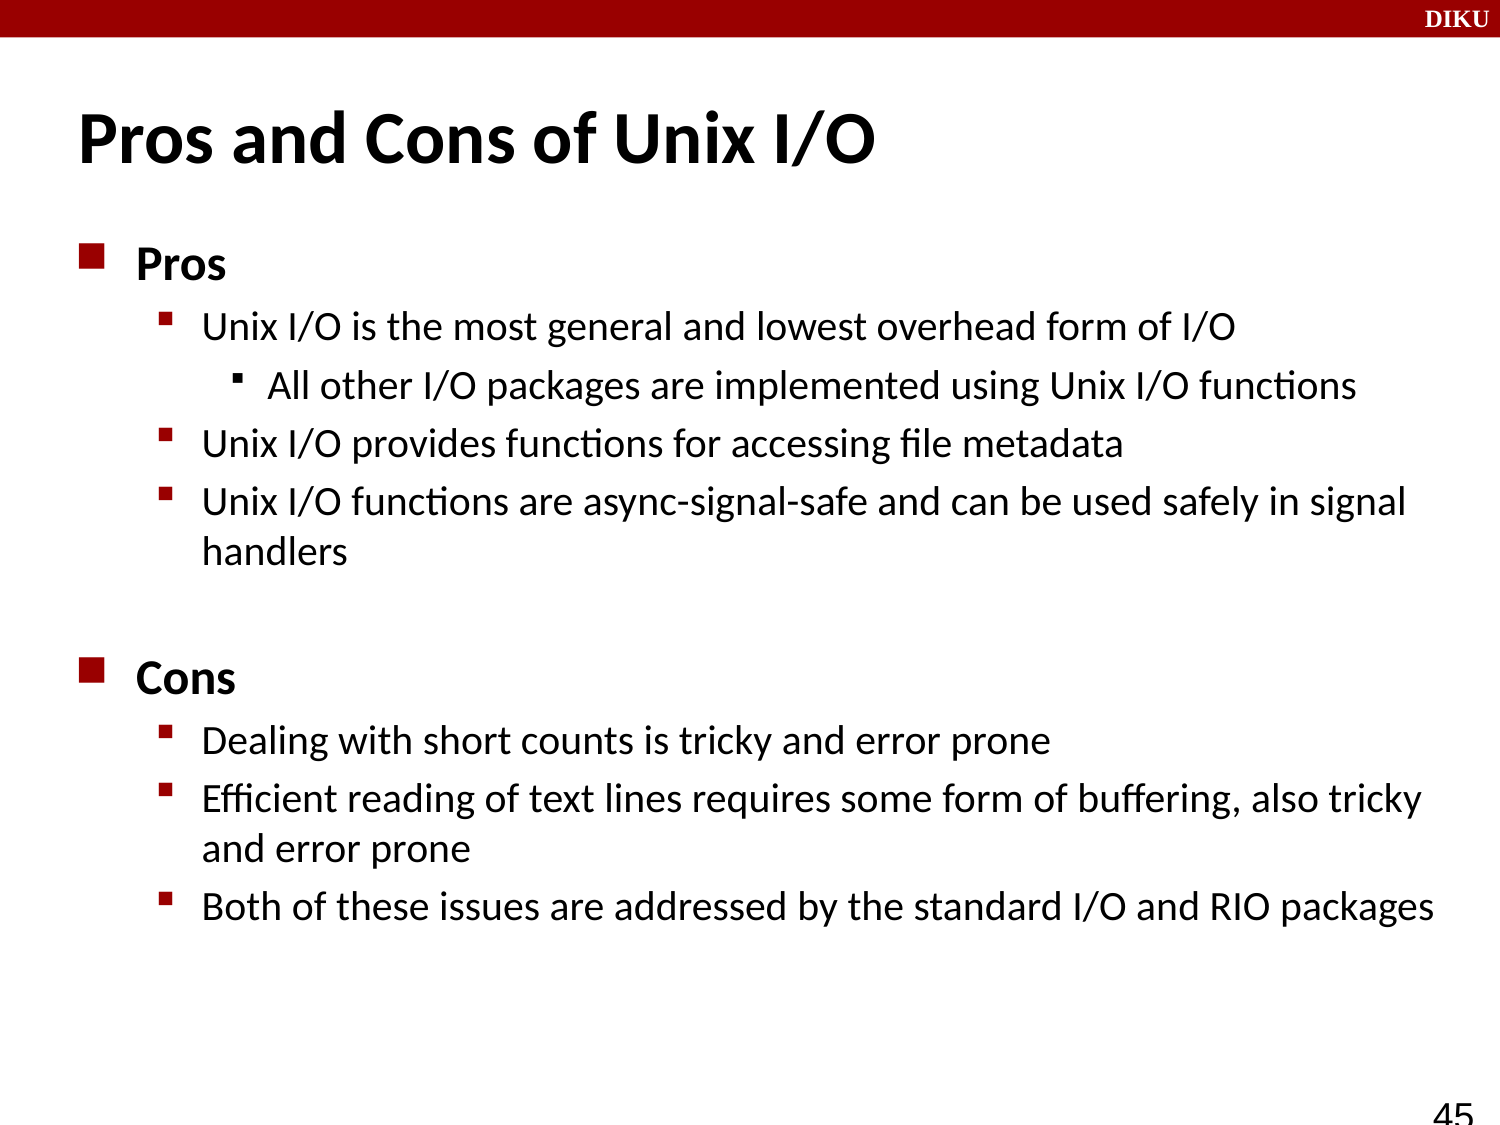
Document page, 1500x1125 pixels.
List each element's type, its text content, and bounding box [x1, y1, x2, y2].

text_box Pros Unix I/O is the most general and lowest overhead form of I/O All other I/O packages are implemented using Unix I/O functions Unix I/O provides functions for accessing file metadata Unix I/O functions are async-signal-safe and can be used safely in signal handlers Cons Dealing with short counts is tricky and error prone Efficient reading of text lines requires some form of buffering, also tricky and error prone Both of these issues are addressed by the standard I/O and RIO packages [65, 223, 1463, 1039]
text_box Pros and Cons of Unix I/O [63, 71, 1310, 197]
